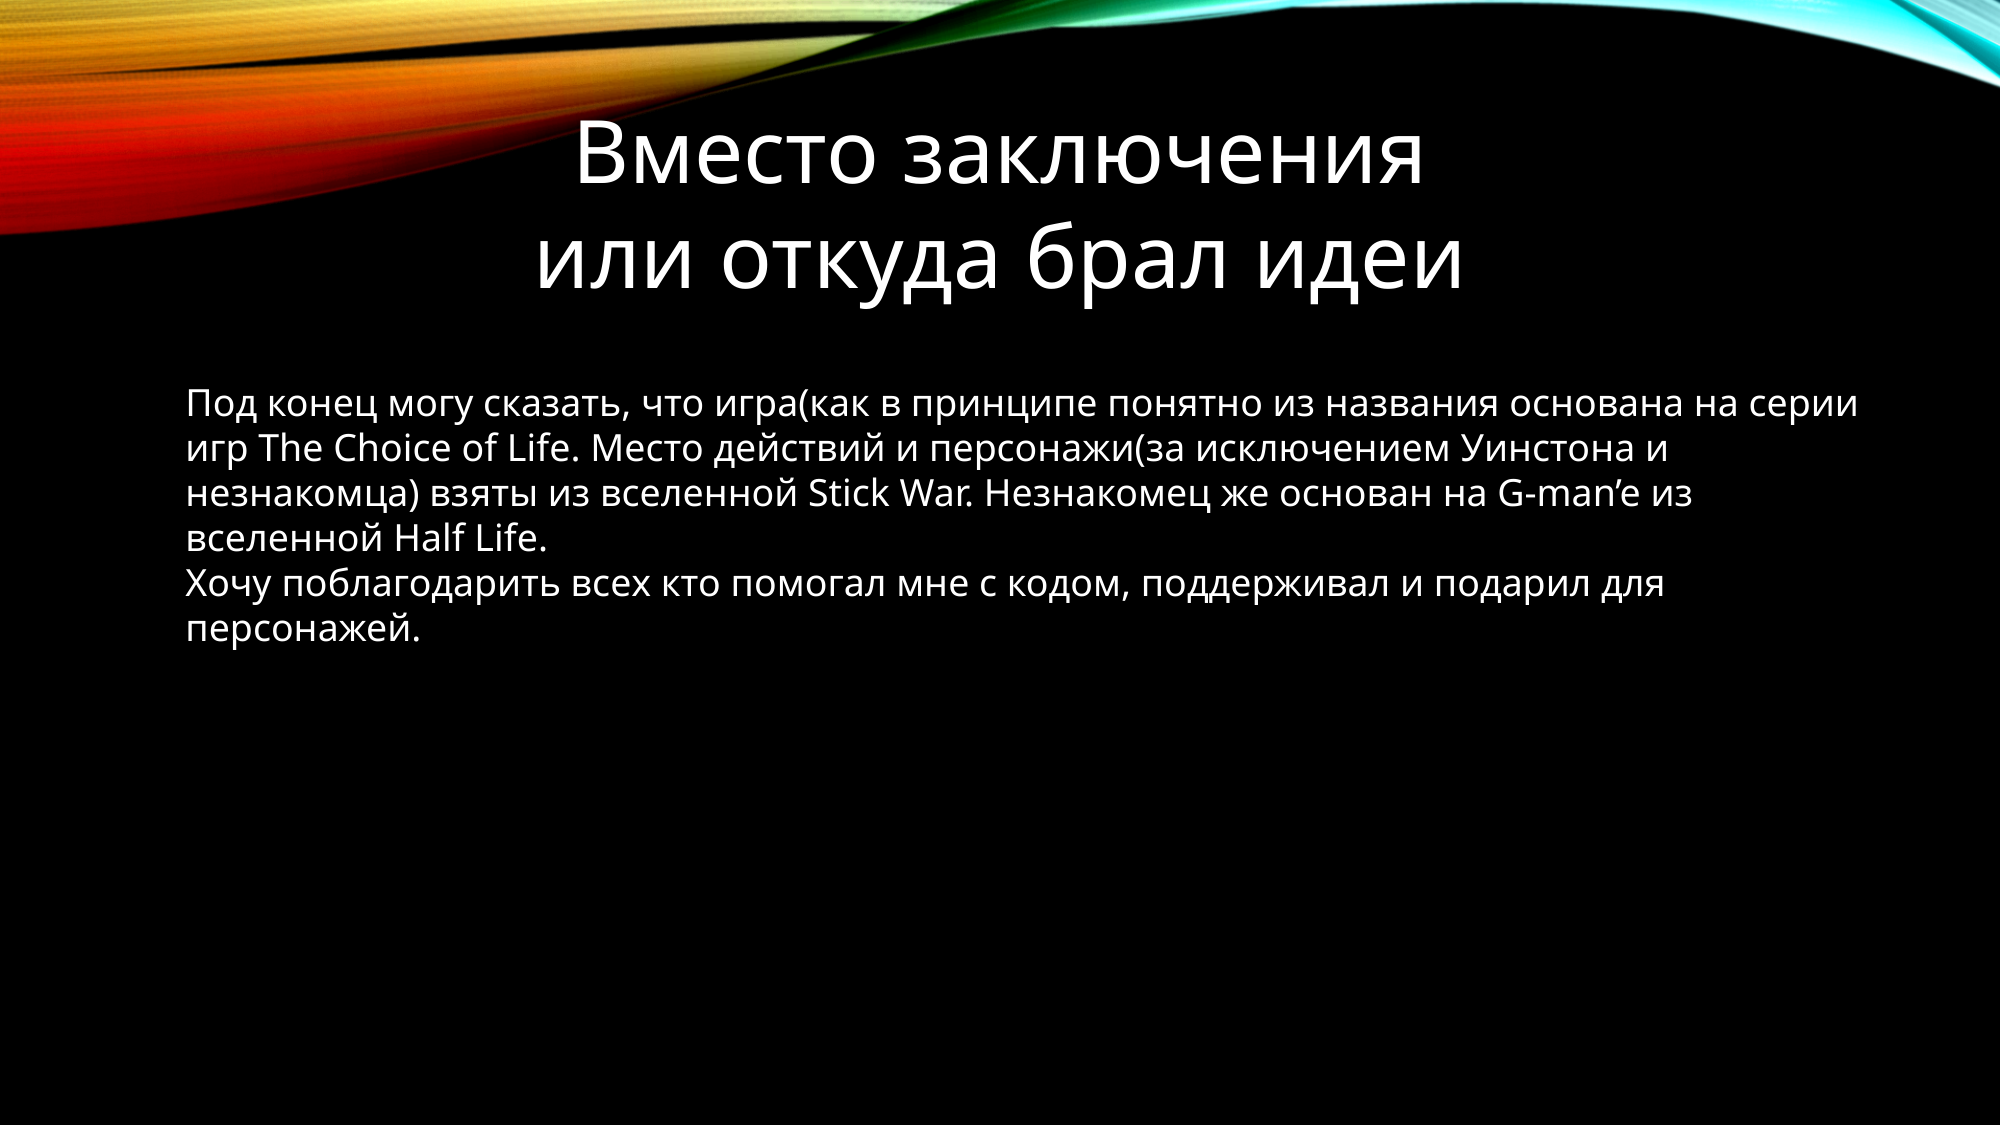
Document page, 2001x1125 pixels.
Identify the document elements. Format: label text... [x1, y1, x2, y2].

text_box Под конец могу сказать, что игра(как в принципе понятно из названия основана на серии игр The Choice of Life. Место действий и персонажи(за исключением Уинстона и незнакомца) взяты из вселенной Stick War. Незнакомец же основан на G-man’e из вселенной Half Life. Хочу поблагодарить всех кто помогал мне с кодом, поддерживал и подарил для персонажей. [170, 371, 1877, 657]
text_box Вместо заключения или откуда брал идеи [485, 88, 1515, 314]
picture [0, 0, 2000, 237]
